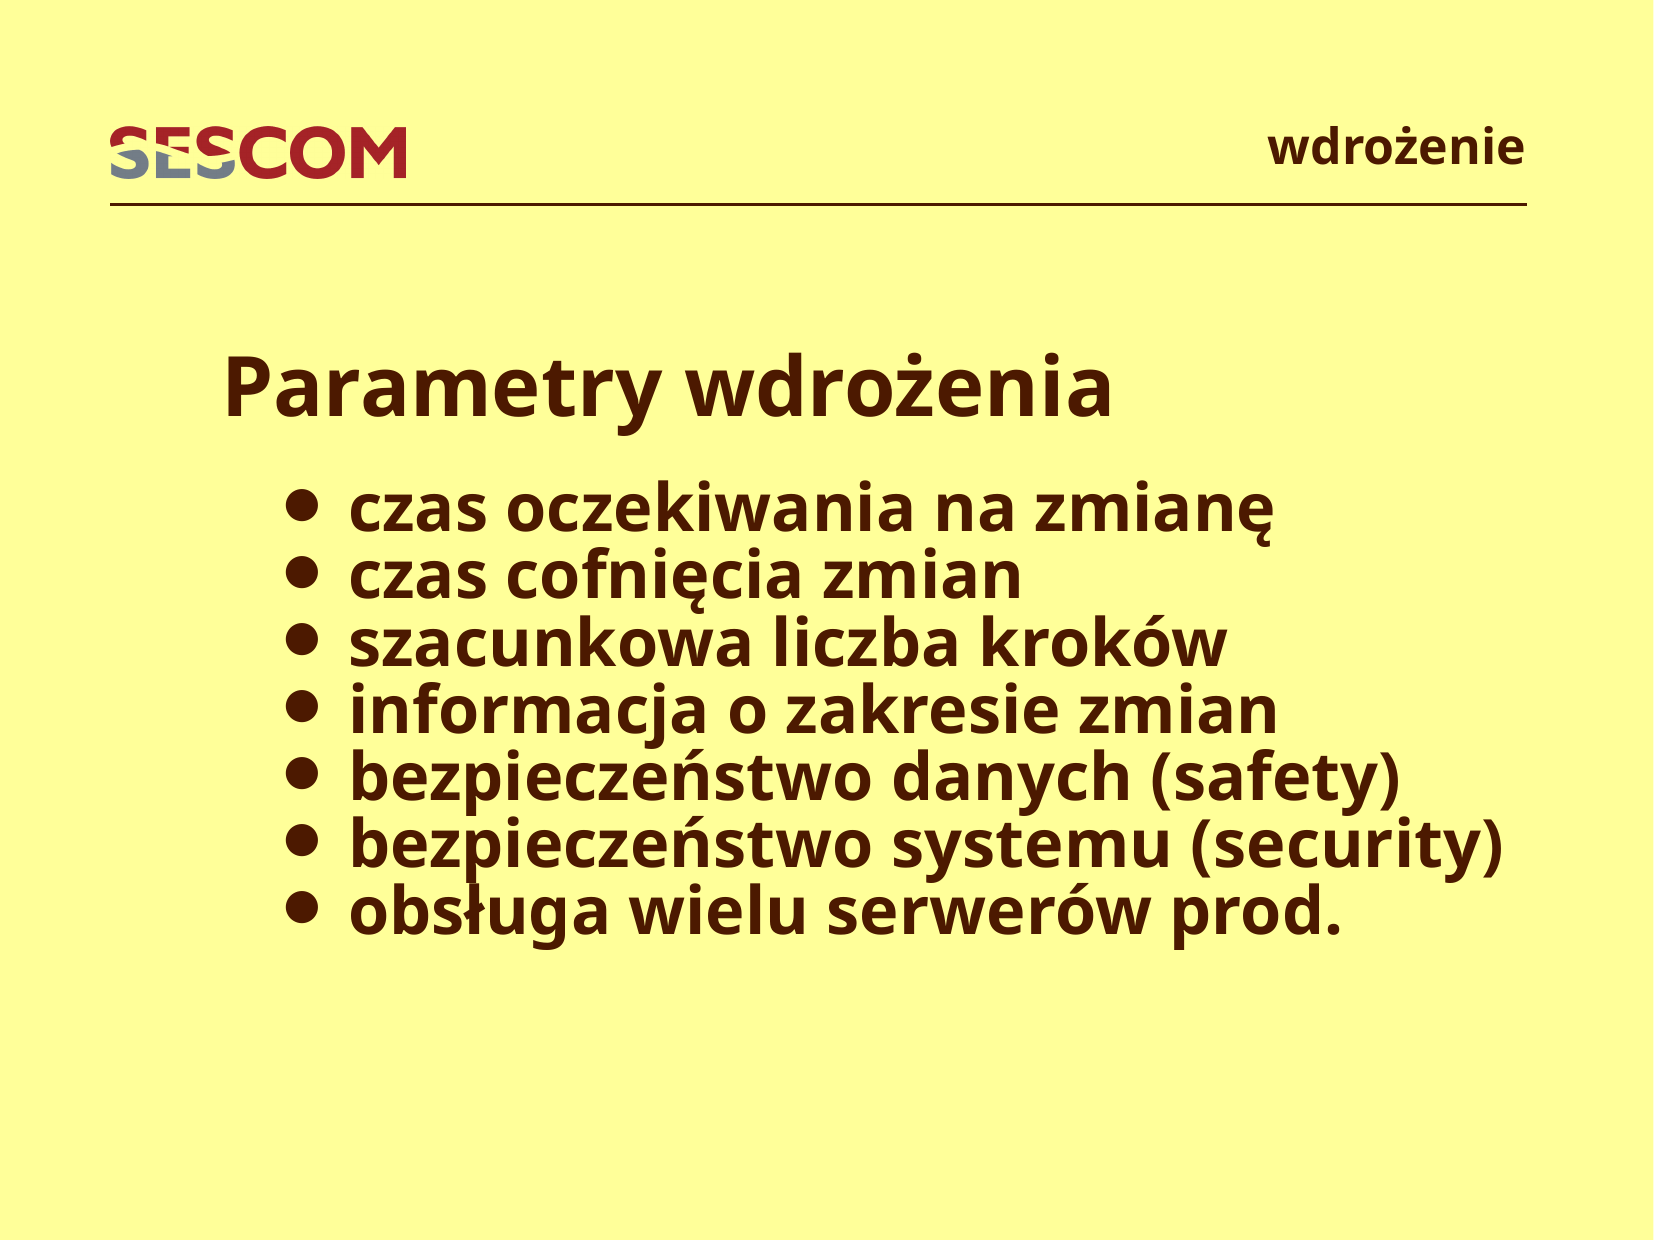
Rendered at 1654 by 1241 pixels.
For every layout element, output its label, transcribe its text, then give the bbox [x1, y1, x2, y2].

text_box czas oczekiwania na zmianę czas cofnięcia zmian szacunkowa liczba kroków informacja o zakresie zmian bezpieczeństwo danych (safety) bezpieczeństwo systemu (security) obsługa wielu serwerów prod. [265, 470, 1536, 1205]
text_box wdrożenie [448, 103, 1541, 207]
picture [110, 126, 406, 179]
text_box Parametry wdrożenia [206, 320, 1477, 481]
